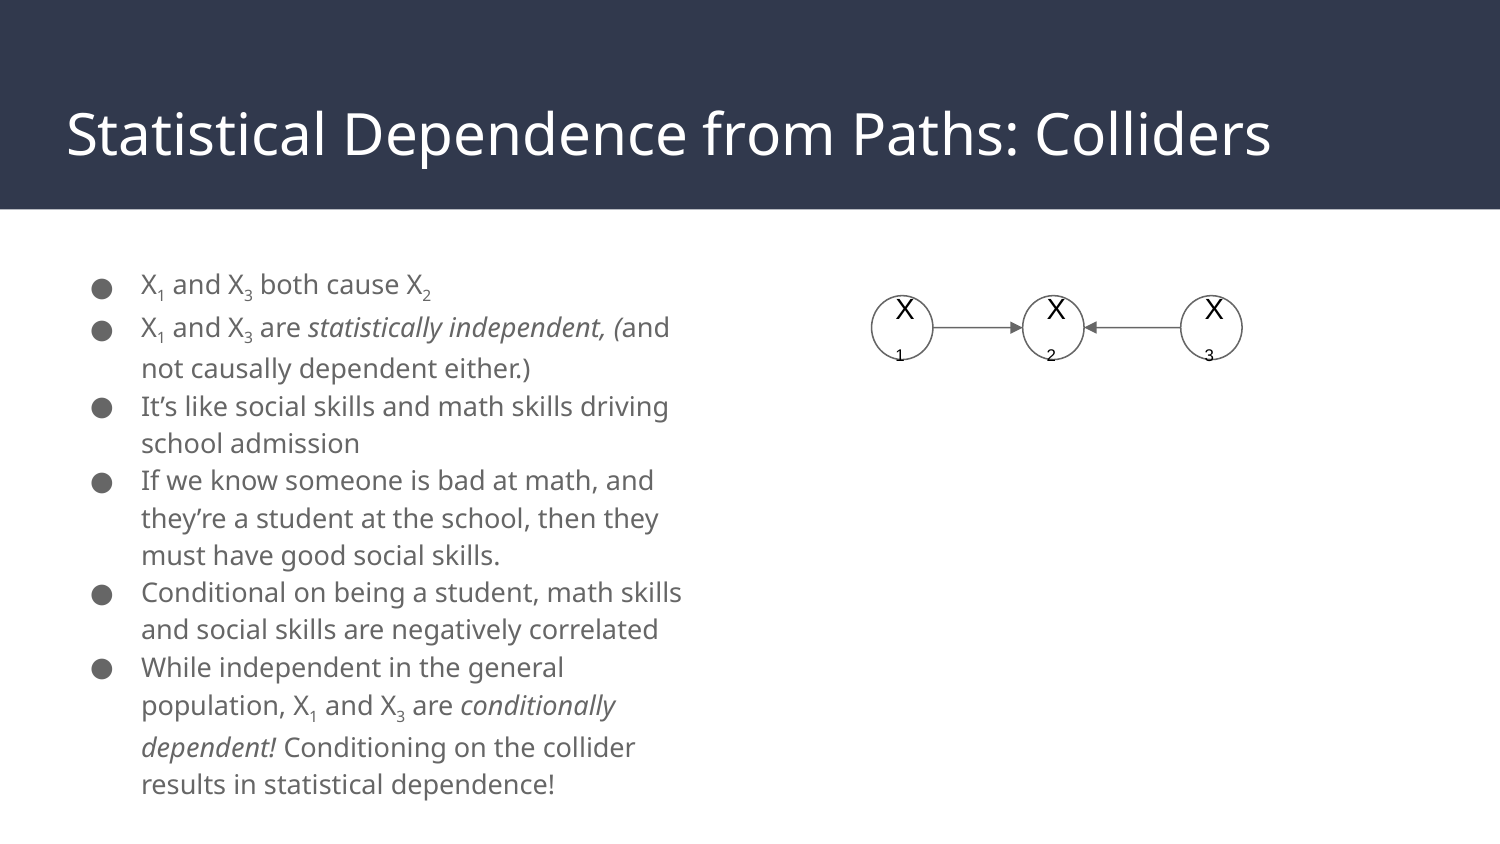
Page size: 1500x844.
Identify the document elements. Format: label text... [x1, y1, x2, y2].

text_box X3 [1180, 295, 1243, 360]
list X1 and X3 both cause X2 X1 and X3 are statistically independent, (and not causally dependent either.) It’s like social skills and math skills driving school admission If we know someone is bad at math, and they’re a student at the school, then they must have good social skills. Conditional on being a student, math skills and social skills are negatively correlated While independent in the general population, X1 and X3 are conditionally dependent! Conditioning on the collider results in statistical dependence! [51, 247, 708, 752]
text_box X1 [871, 295, 933, 360]
title Statistical Dependence from Paths: Colliders [51, 82, 1449, 185]
text_box X2 [1022, 295, 1085, 360]
